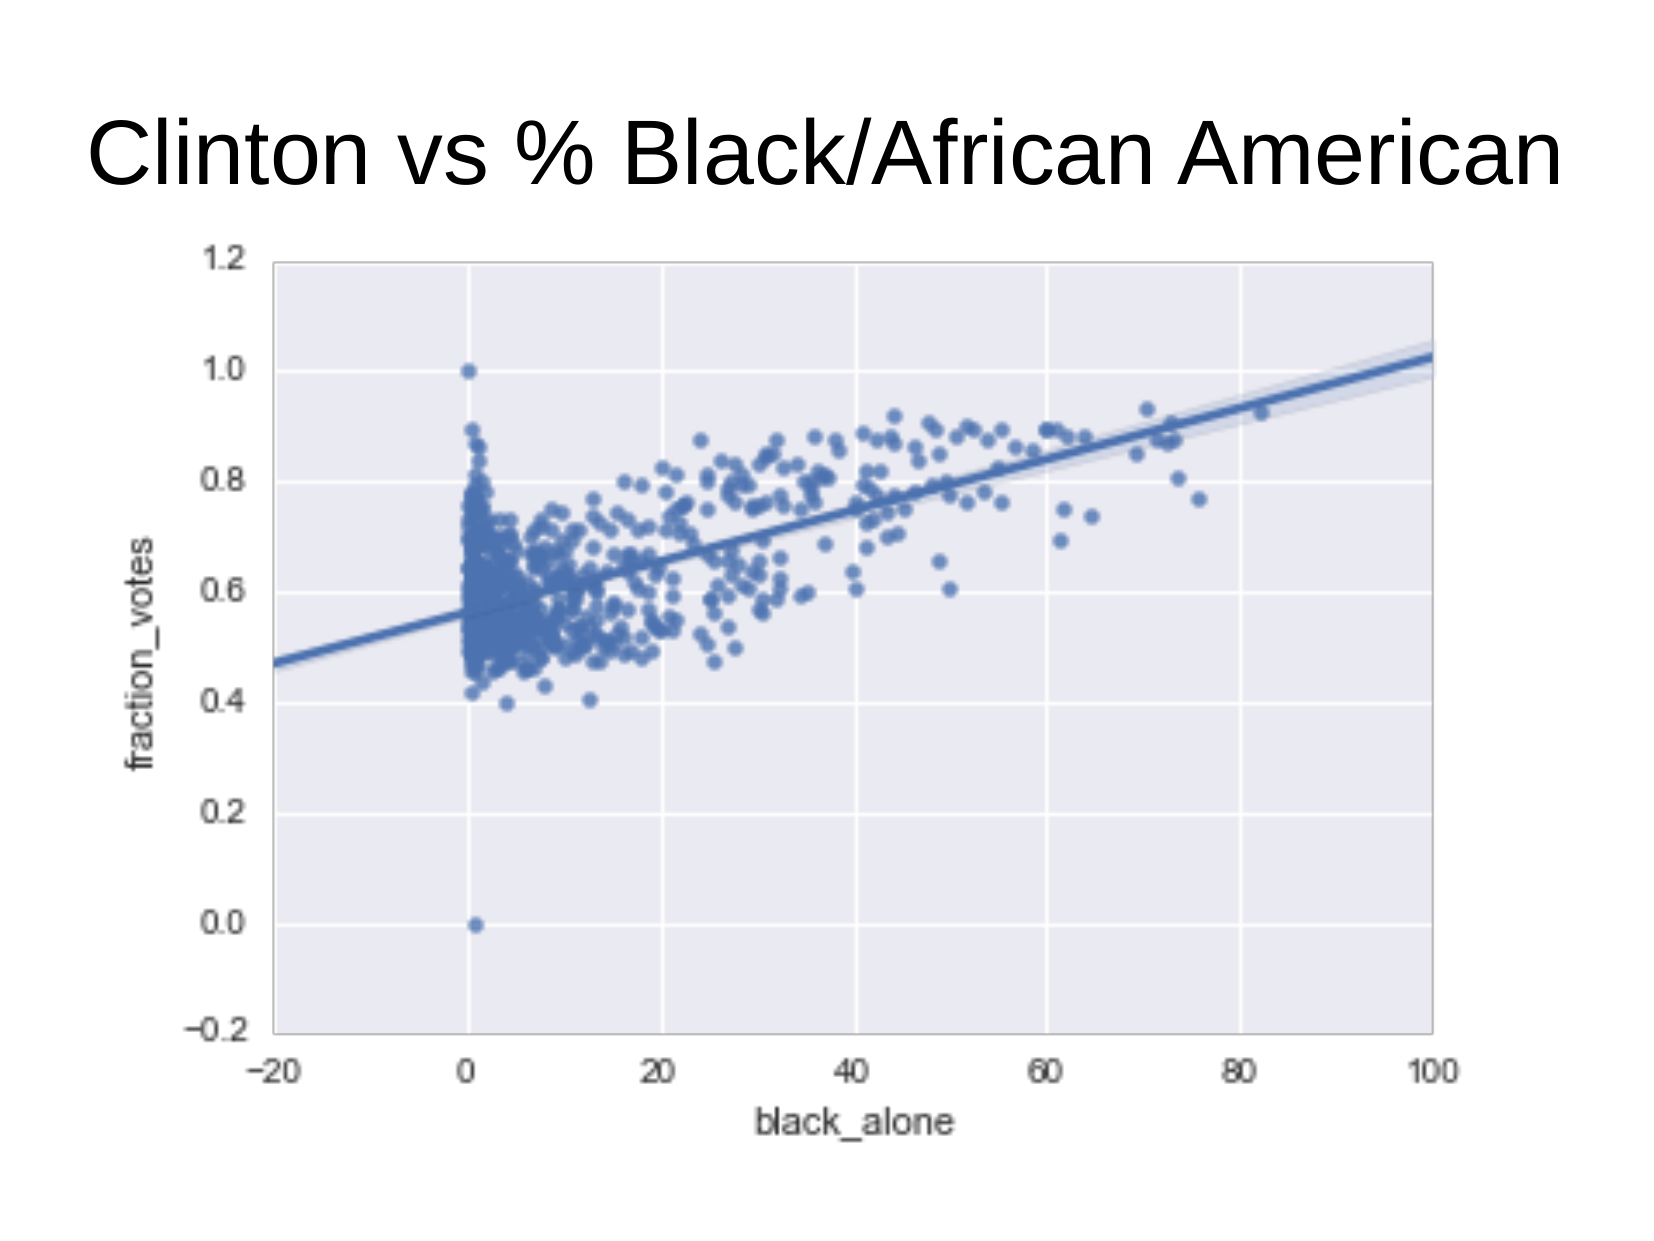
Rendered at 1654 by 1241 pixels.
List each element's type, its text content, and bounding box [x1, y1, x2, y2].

title Clinton vs % Black/African American [82, 49, 1571, 257]
picture [105, 257, 1486, 1167]
